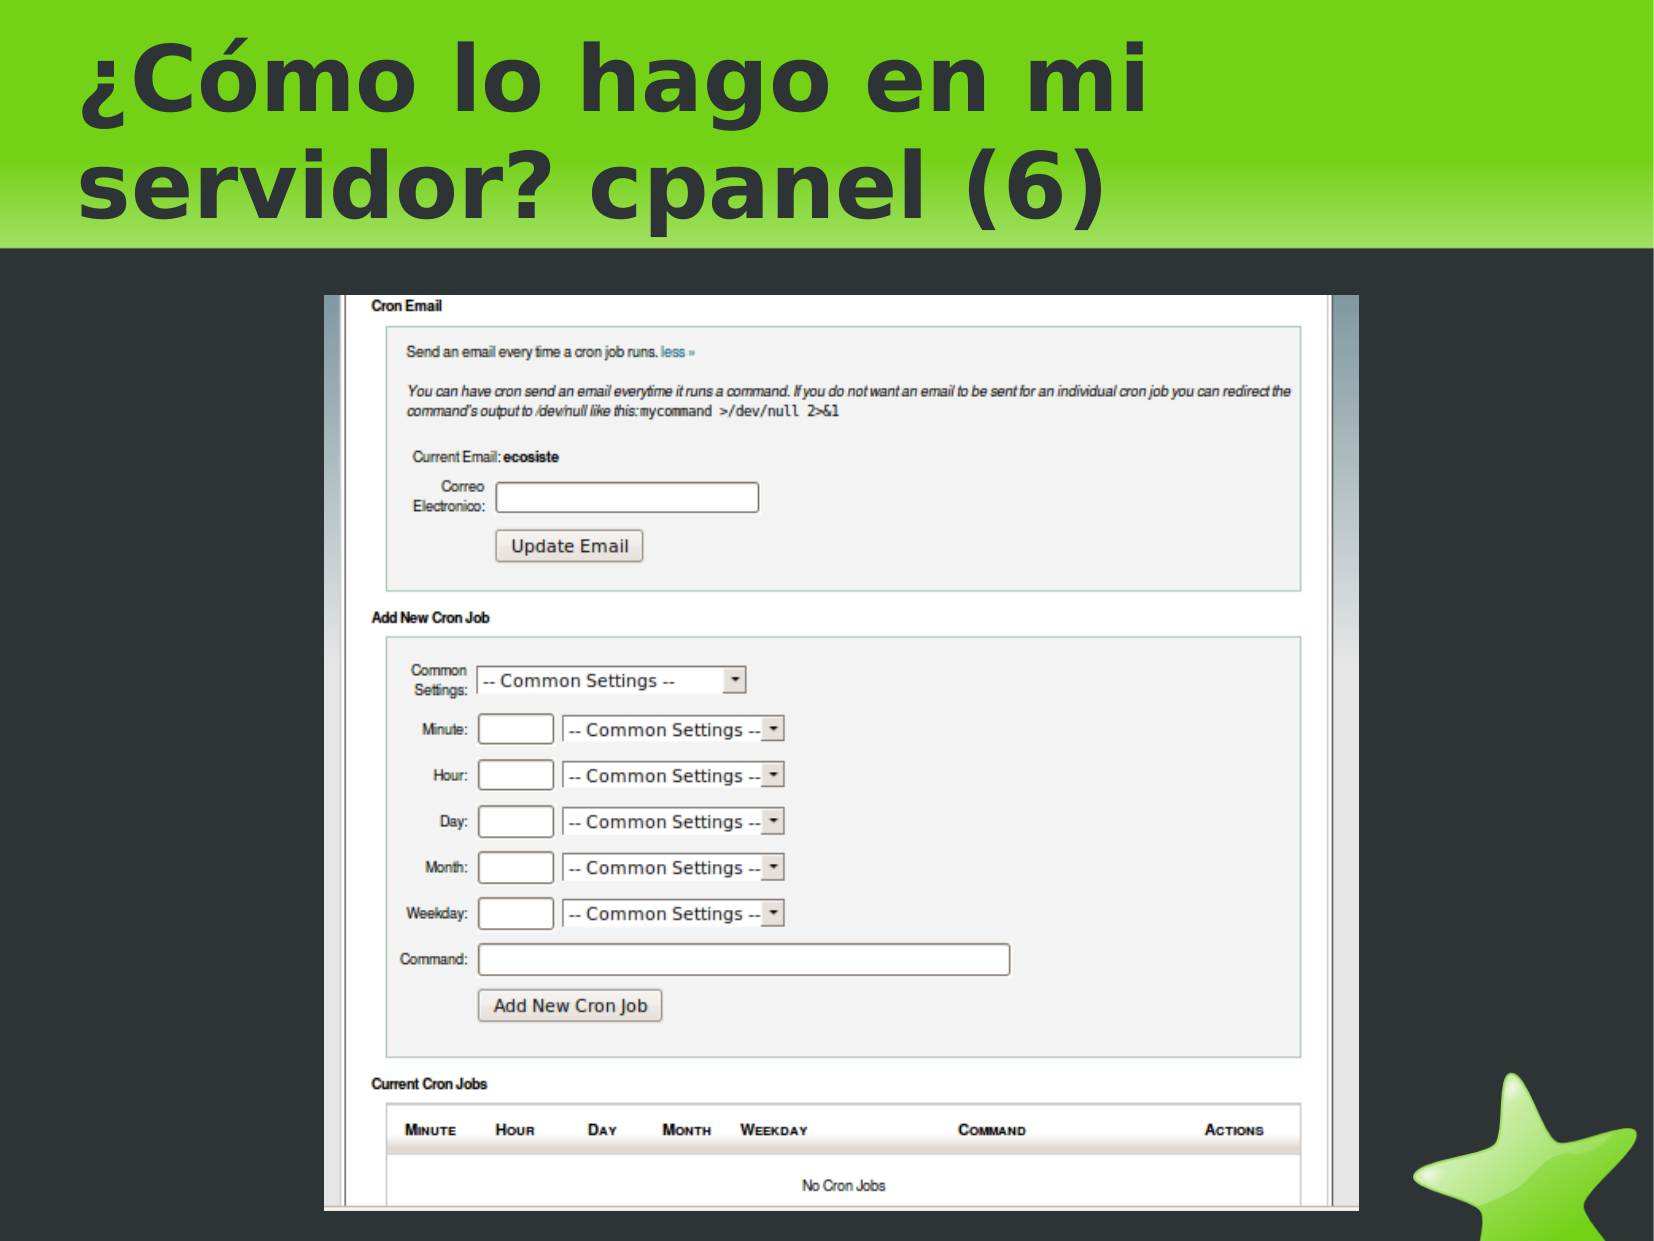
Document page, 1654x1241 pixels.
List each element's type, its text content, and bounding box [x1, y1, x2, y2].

picture [0, 0, 1654, 1241]
title ¿Cómo lo hago en mi servidor? cpanel (6) [76, 25, 1565, 240]
list [82, 290, 1571, 1094]
